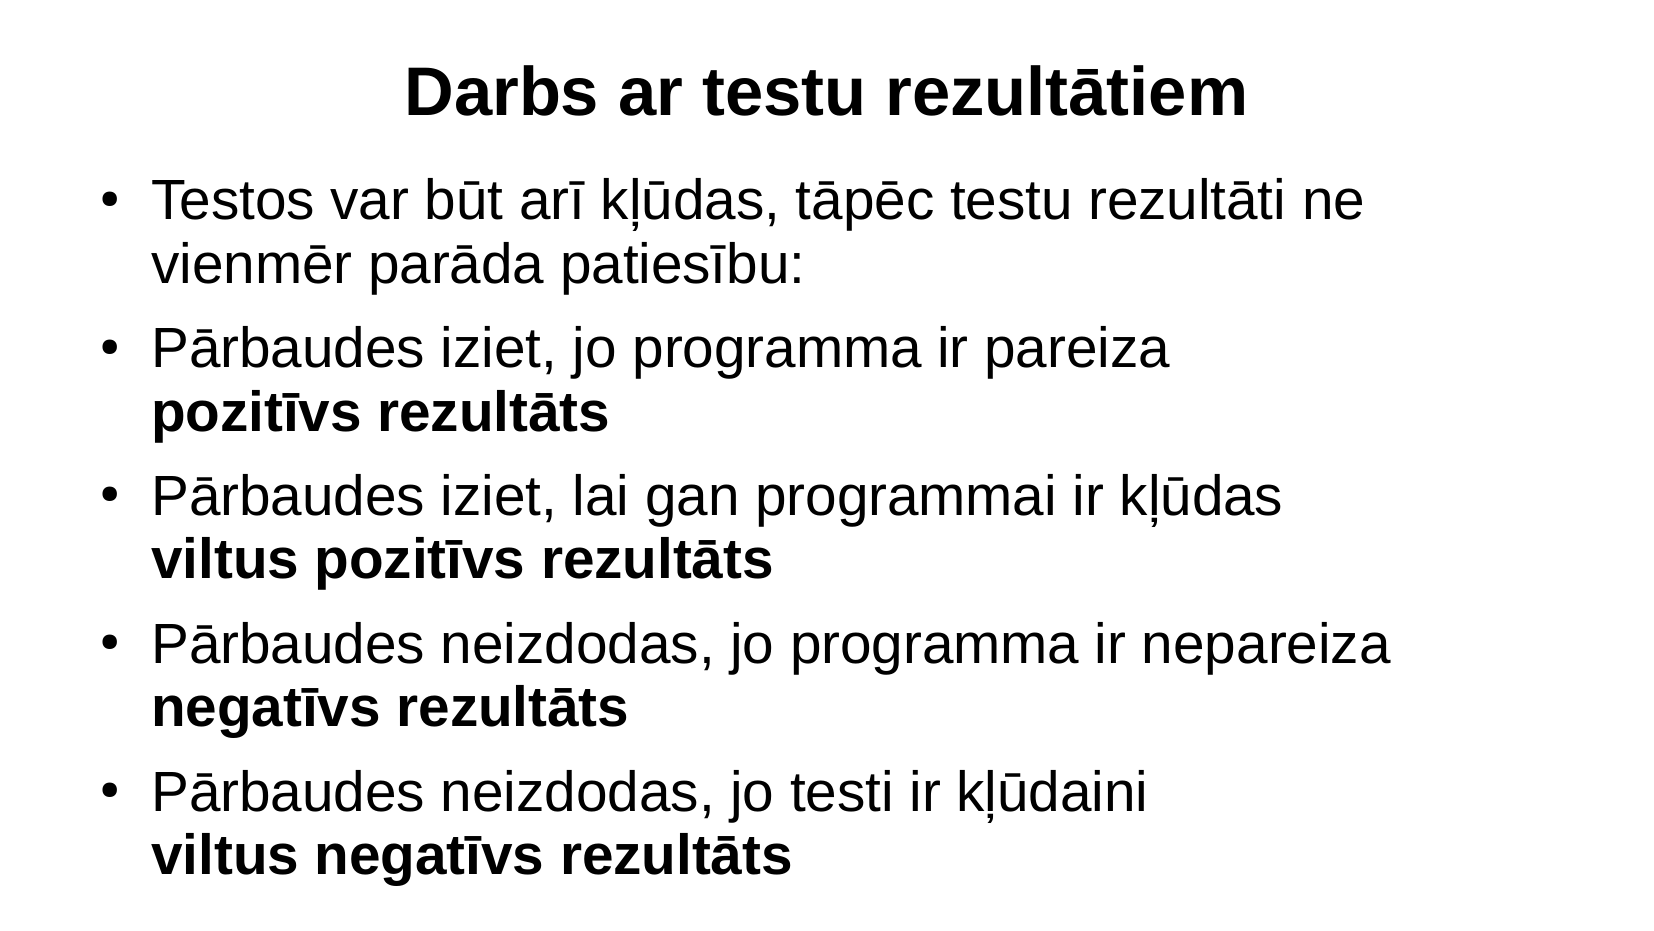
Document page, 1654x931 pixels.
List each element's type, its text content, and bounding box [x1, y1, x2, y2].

title Darbs ar testu rezultātiem [82, 37, 1571, 147]
list Testos var būt arī kļūdas, tāpēc testu rezultāti ne vienmēr parāda patiesību: Pārbaudes iziet, jo programma ir pareiza pozitīvs rezultāts Pārbaudes iziet, lai gan programmai ir kļūdas viltus pozitīvs rezultāts Pārbaudes neizdodas, jo programma ir nepareiza negatīvs rezultāts Pārbaudes neizdodas, jo testi ir kļūdaini viltus negatīvs rezultāts [82, 168, 1538, 889]
